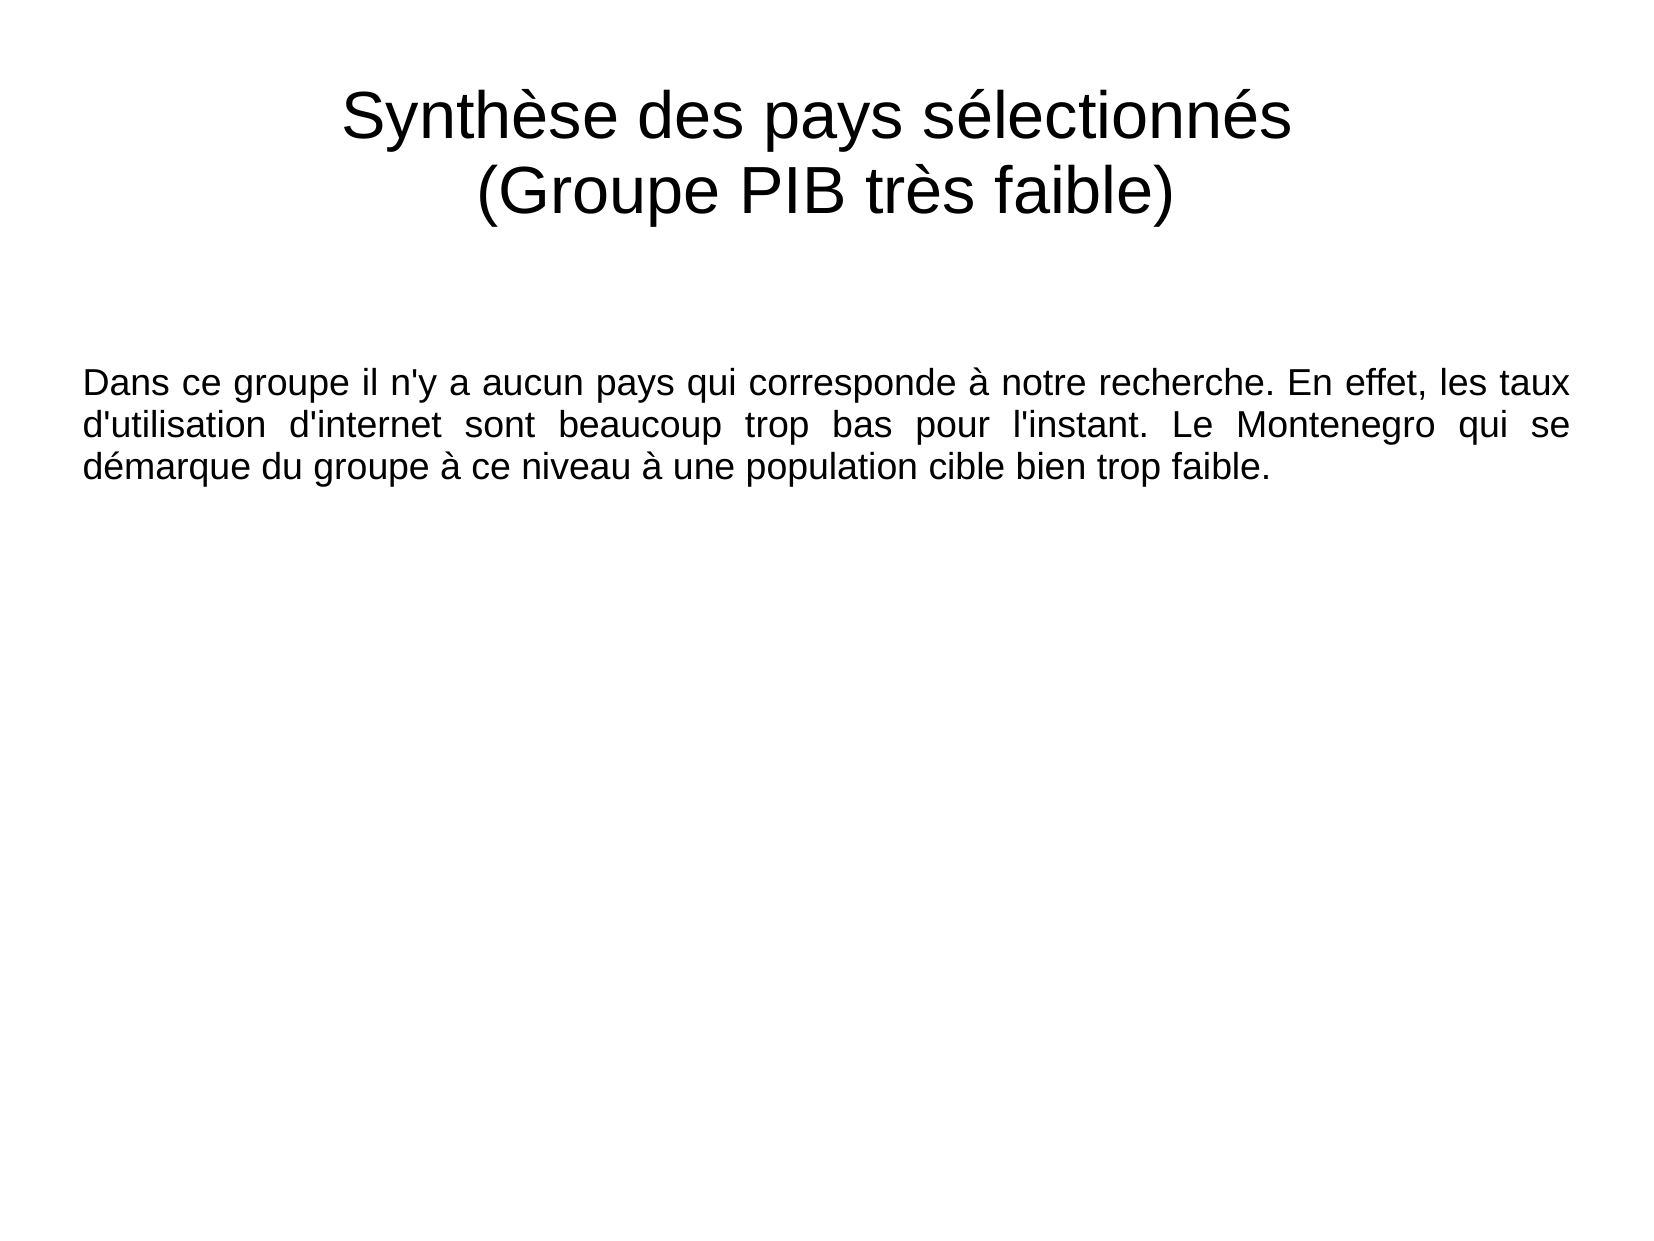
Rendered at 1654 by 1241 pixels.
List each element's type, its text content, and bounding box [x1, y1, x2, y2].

title Synthèse des pays sélectionnés (Groupe PIB très faible) [82, 49, 1571, 257]
list Dans ce groupe il n'y a aucun pays qui corresponde à notre recherche. En effet, les taux d'utilisation d'internet sont beaucoup trop bas pour l'instant. Le Montenegro qui se démarque du groupe à ce niveau à une population cible bien trop faible. [82, 290, 1571, 1109]
